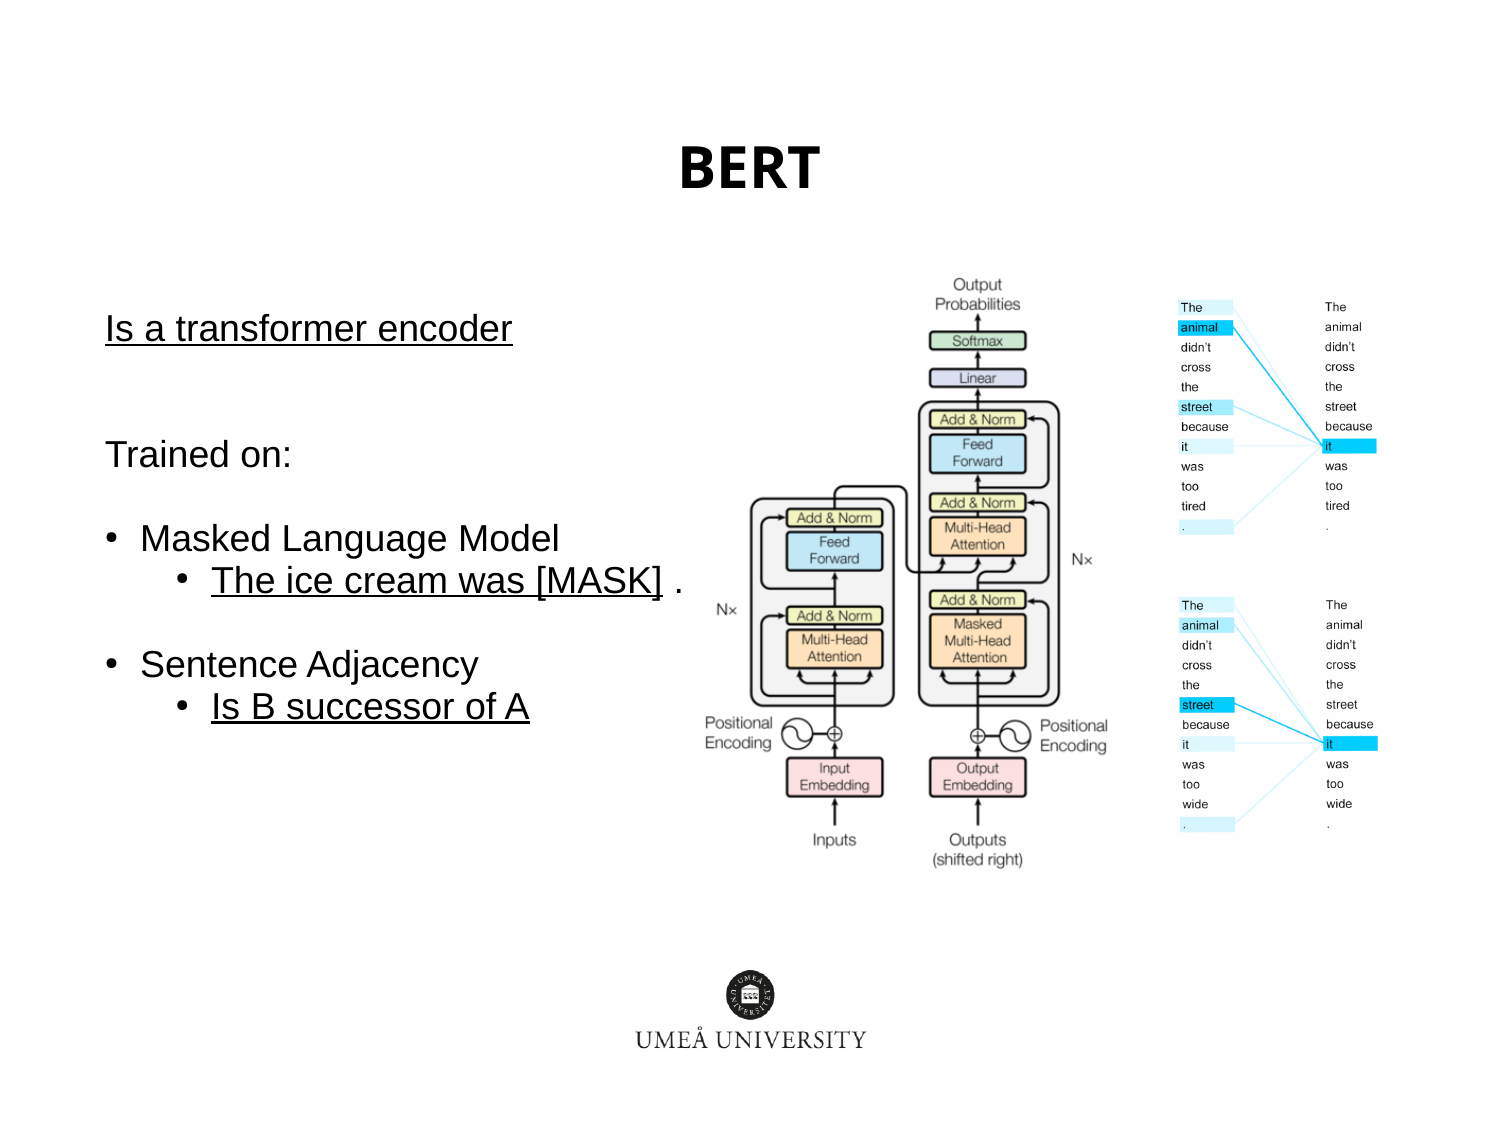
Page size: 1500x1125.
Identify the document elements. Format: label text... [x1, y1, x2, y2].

title BERT [204, 76, 1295, 254]
text_box Is a transformer encoder Trained on: Masked Language Model The ice cream was [MASK] . Sentence Adjacency Is B successor of A [90, 299, 714, 861]
picture [705, 276, 1108, 871]
picture [1160, 285, 1396, 849]
